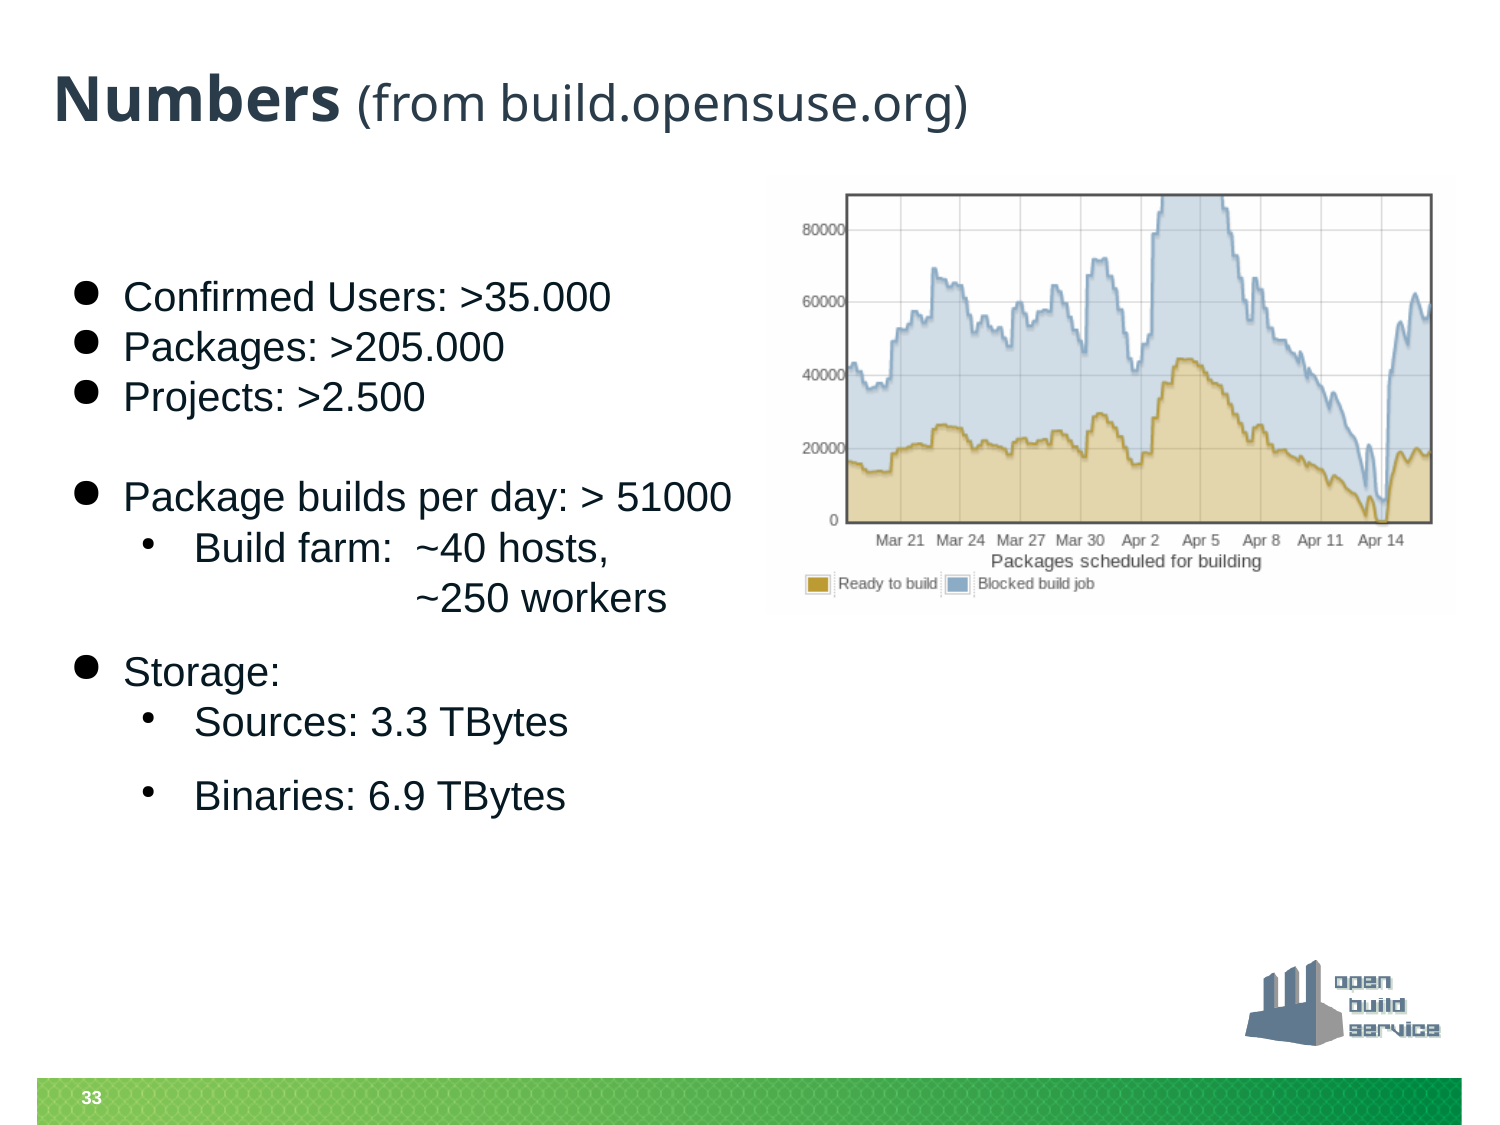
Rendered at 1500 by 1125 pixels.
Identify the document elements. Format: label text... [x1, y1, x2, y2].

picture [37, 1078, 1462, 1125]
list Confirmed Users: >35.000 Packages: >205.000 Projects: >2.500 Package builds per day: > 51000 Build farm: ~40 hosts, ~250 workers Storage: Sources: 3.3 TBytes Binaries: 6.9 TBytes [37, 262, 1388, 1005]
picture [765, 175, 1456, 616]
picture [1245, 960, 1441, 1046]
title Numbers (from build.opensuse.org) [37, 51, 1388, 209]
